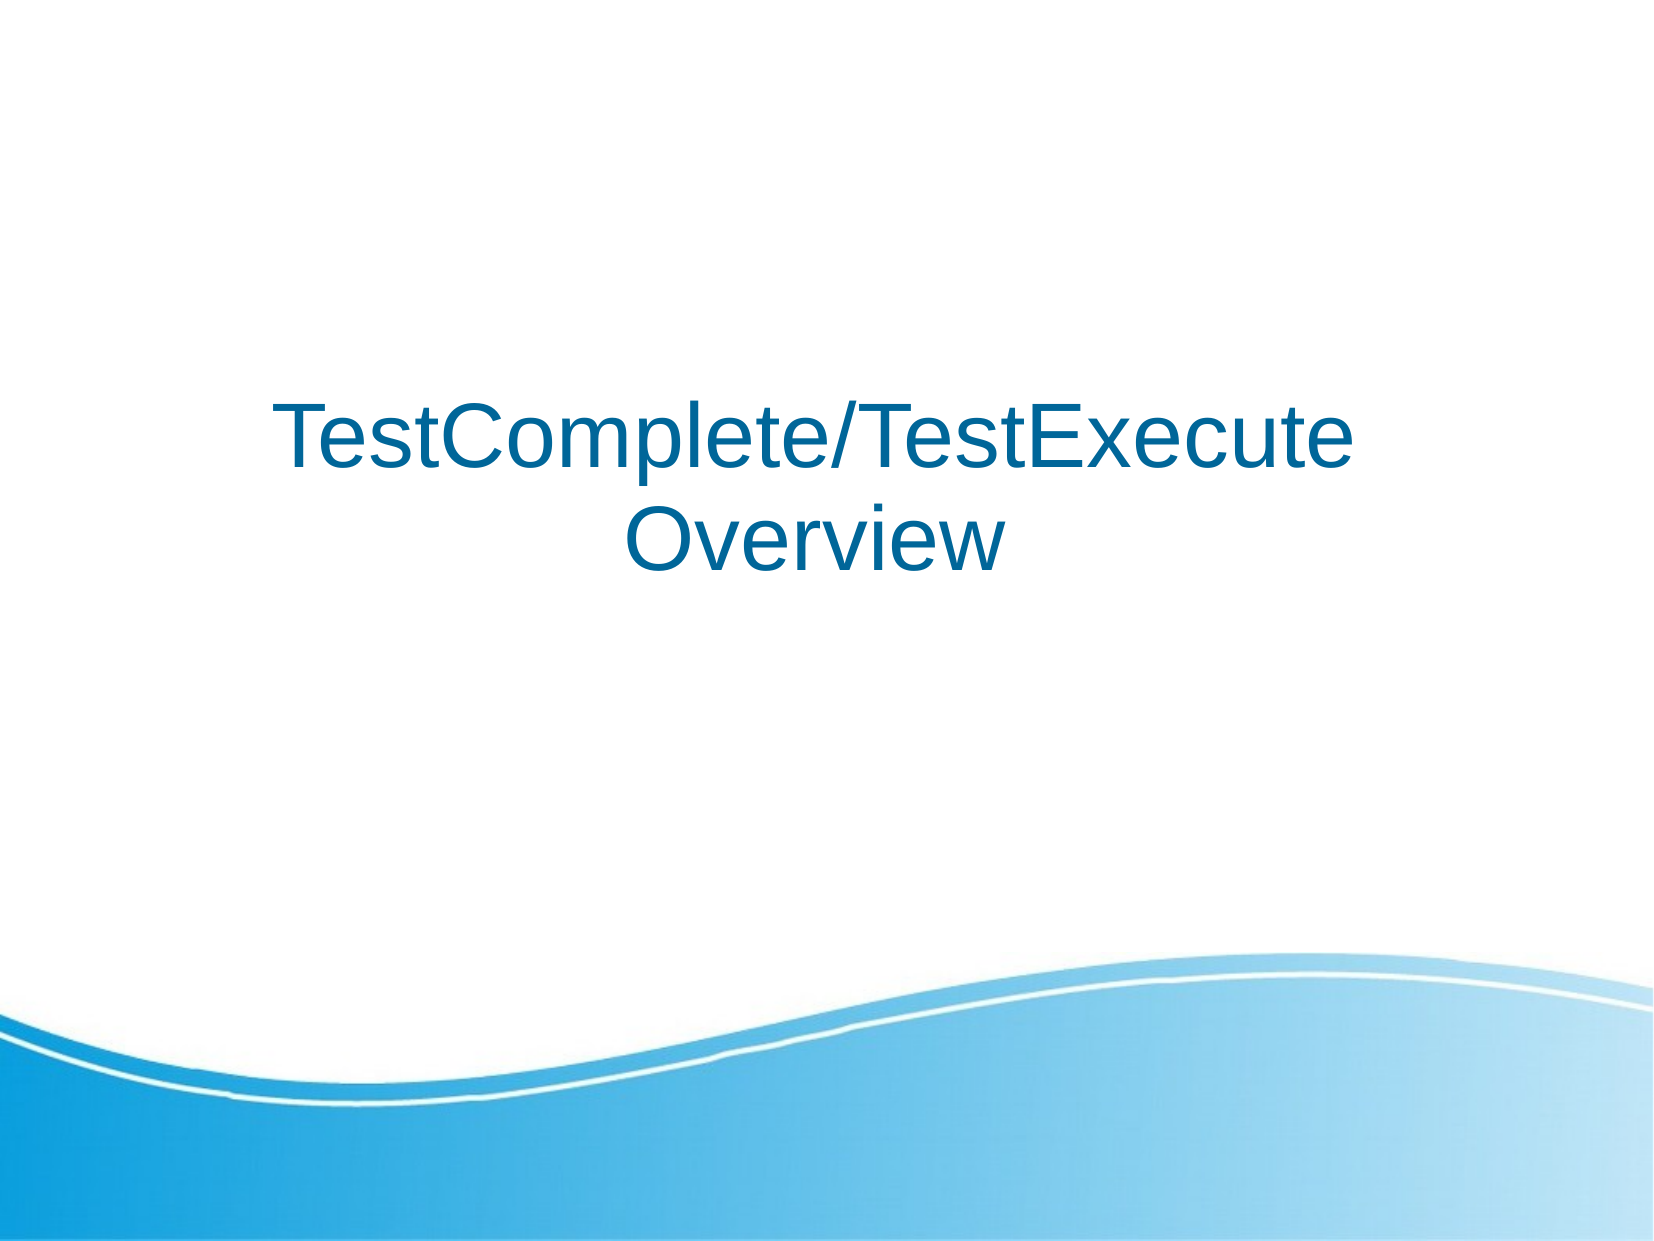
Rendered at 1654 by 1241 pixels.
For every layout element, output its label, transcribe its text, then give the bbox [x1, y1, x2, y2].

picture [0, 952, 1654, 1241]
title TestComplete/TestExecute Overview [70, 384, 1559, 592]
